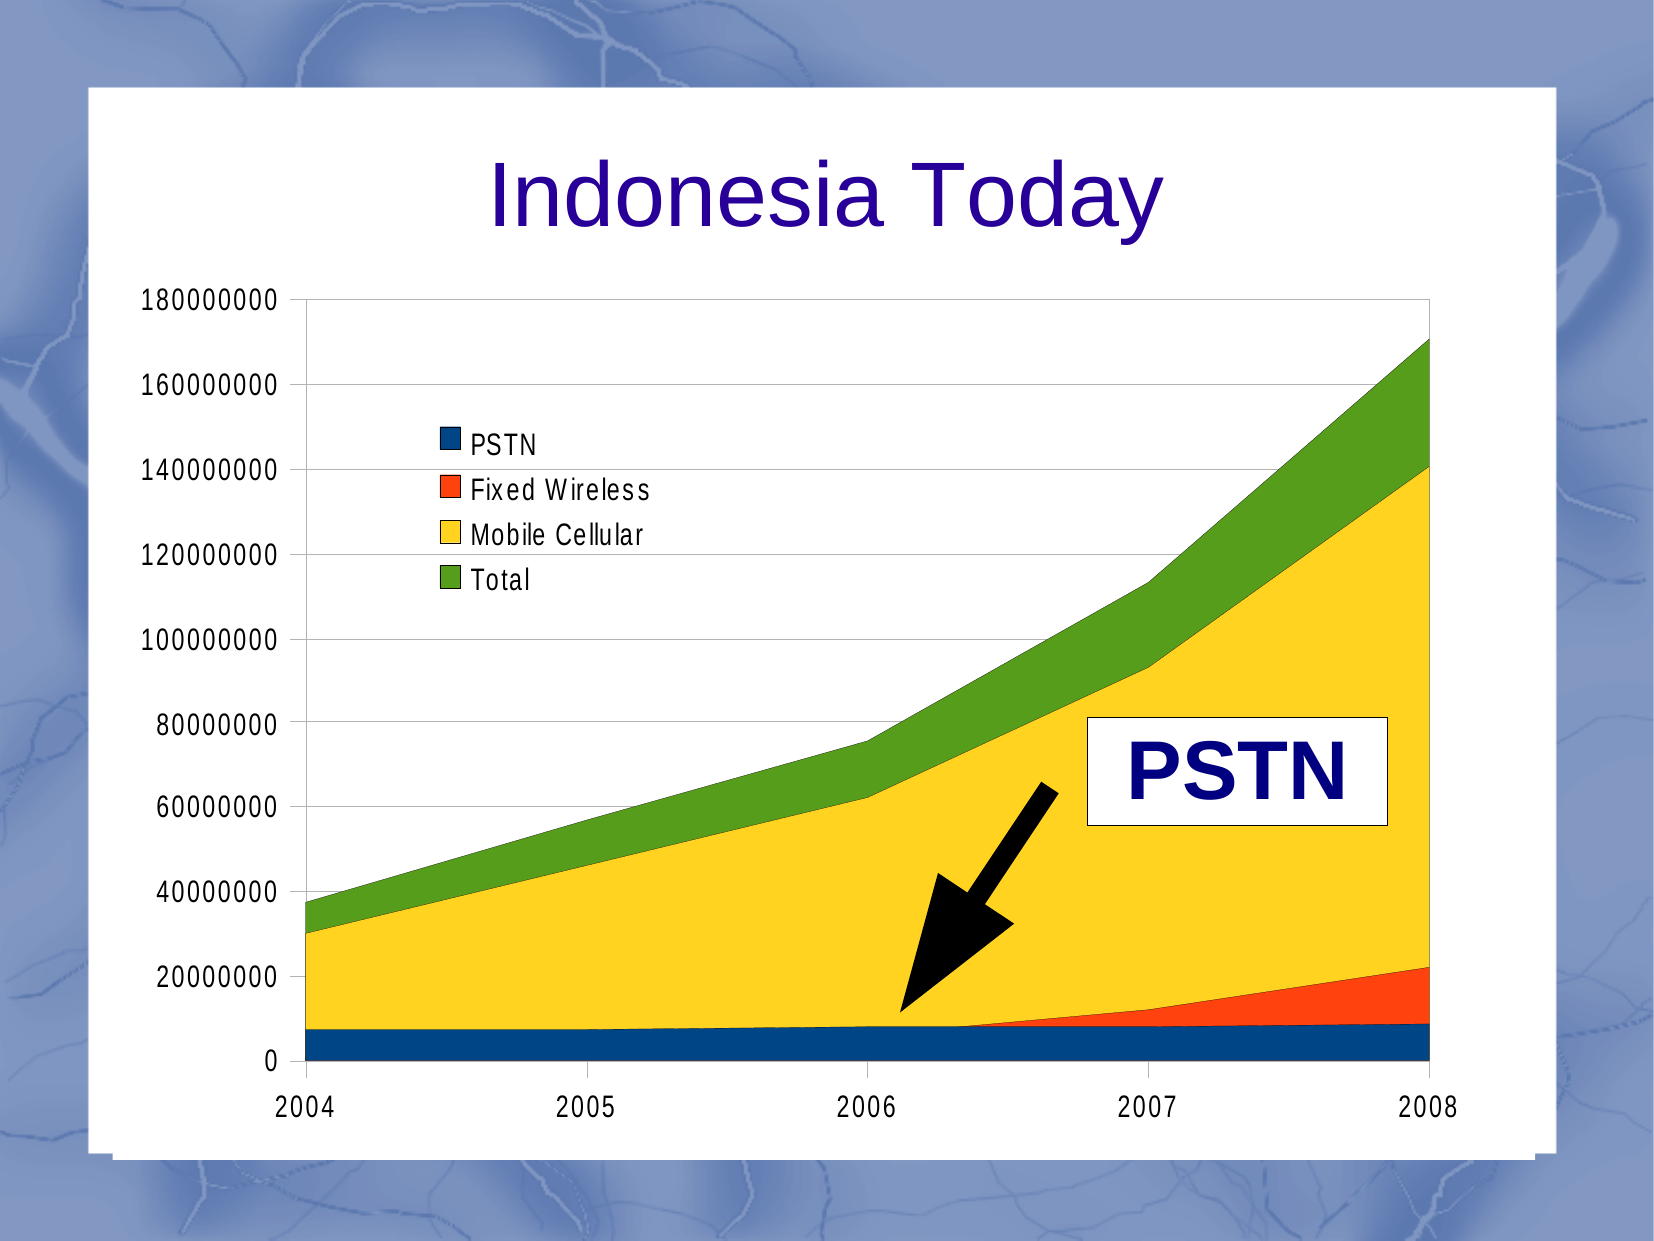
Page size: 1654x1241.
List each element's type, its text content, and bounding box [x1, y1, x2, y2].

title Indonesia Today [118, 98, 1536, 262]
text_box PSTN [1087, 717, 1388, 826]
picture [0, 0, 1654, 1241]
